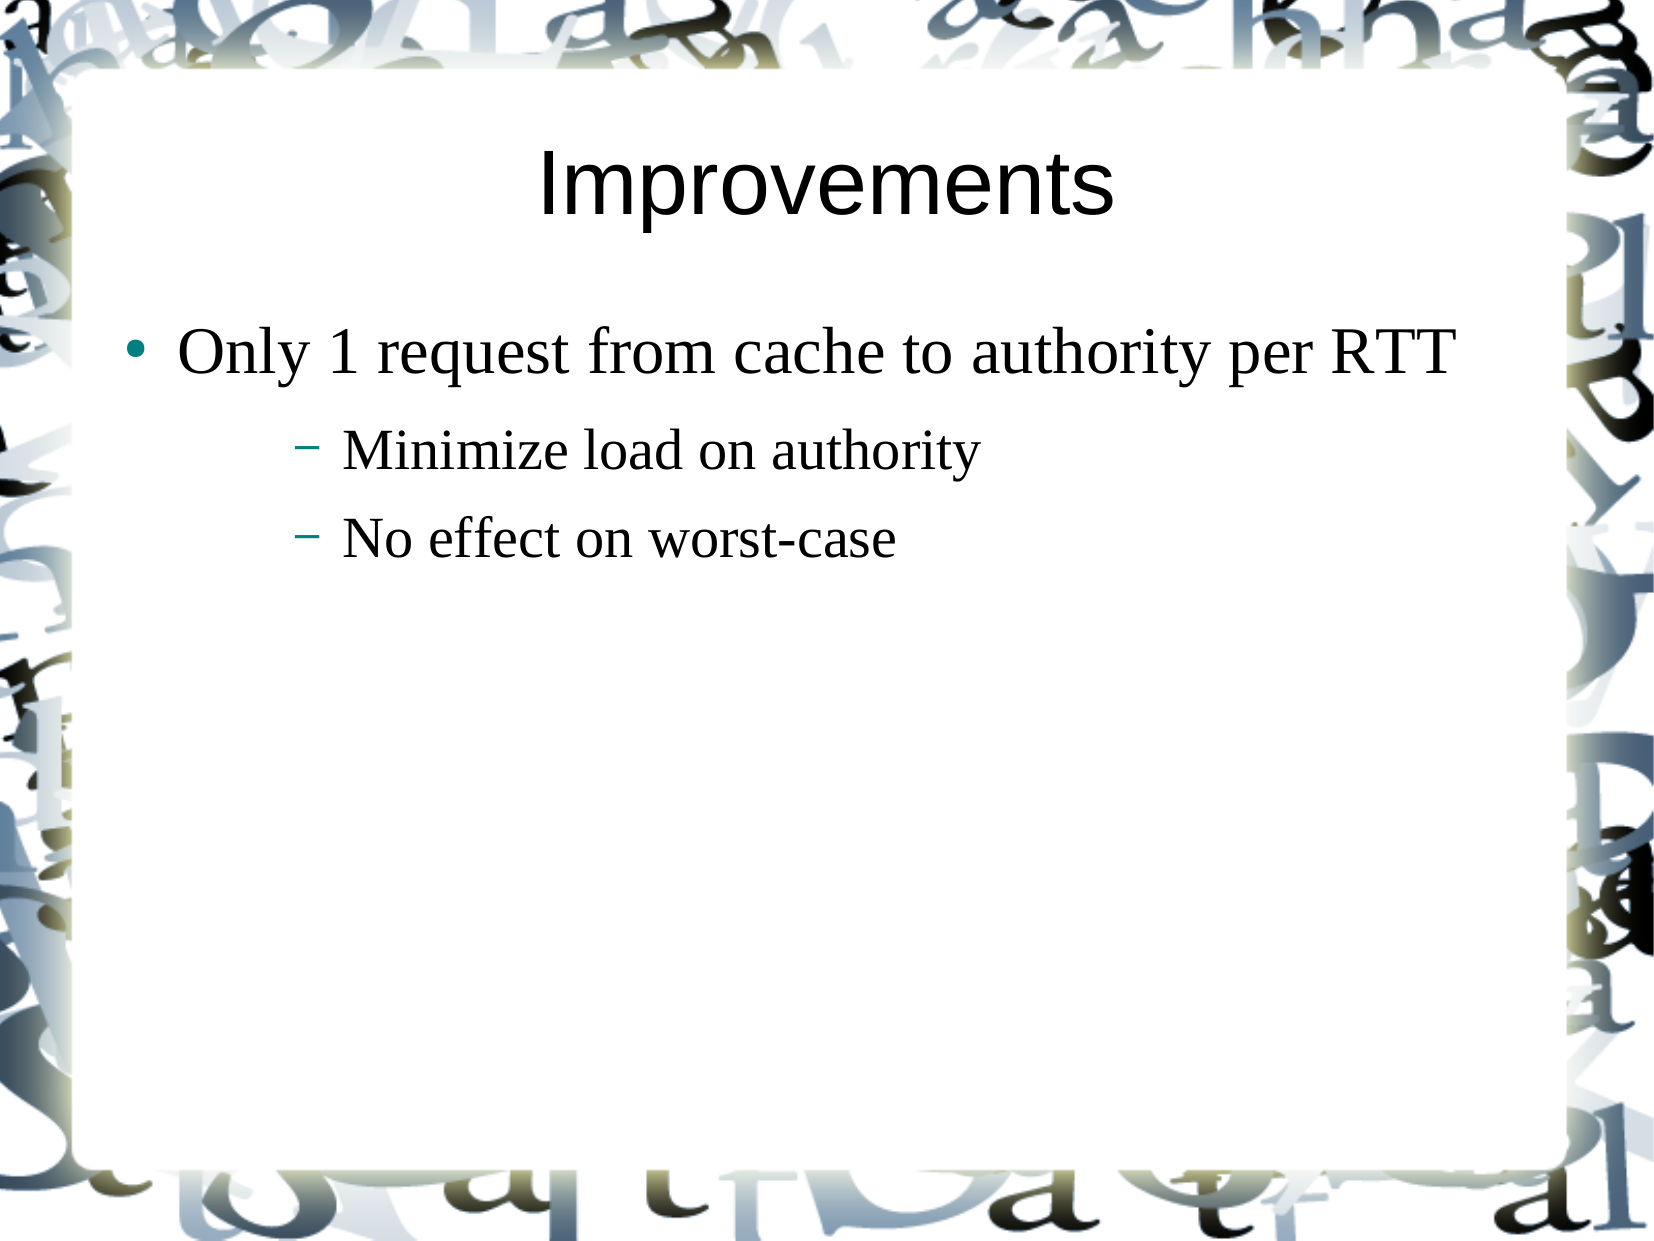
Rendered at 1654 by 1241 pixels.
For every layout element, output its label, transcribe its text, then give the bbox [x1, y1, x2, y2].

title Improvements [82, 78, 1571, 287]
picture [0, 0, 1654, 1241]
list Only 1 request from cache to authority per RTT Minimize load on authority No effect on worst-case [106, 313, 1530, 1034]
